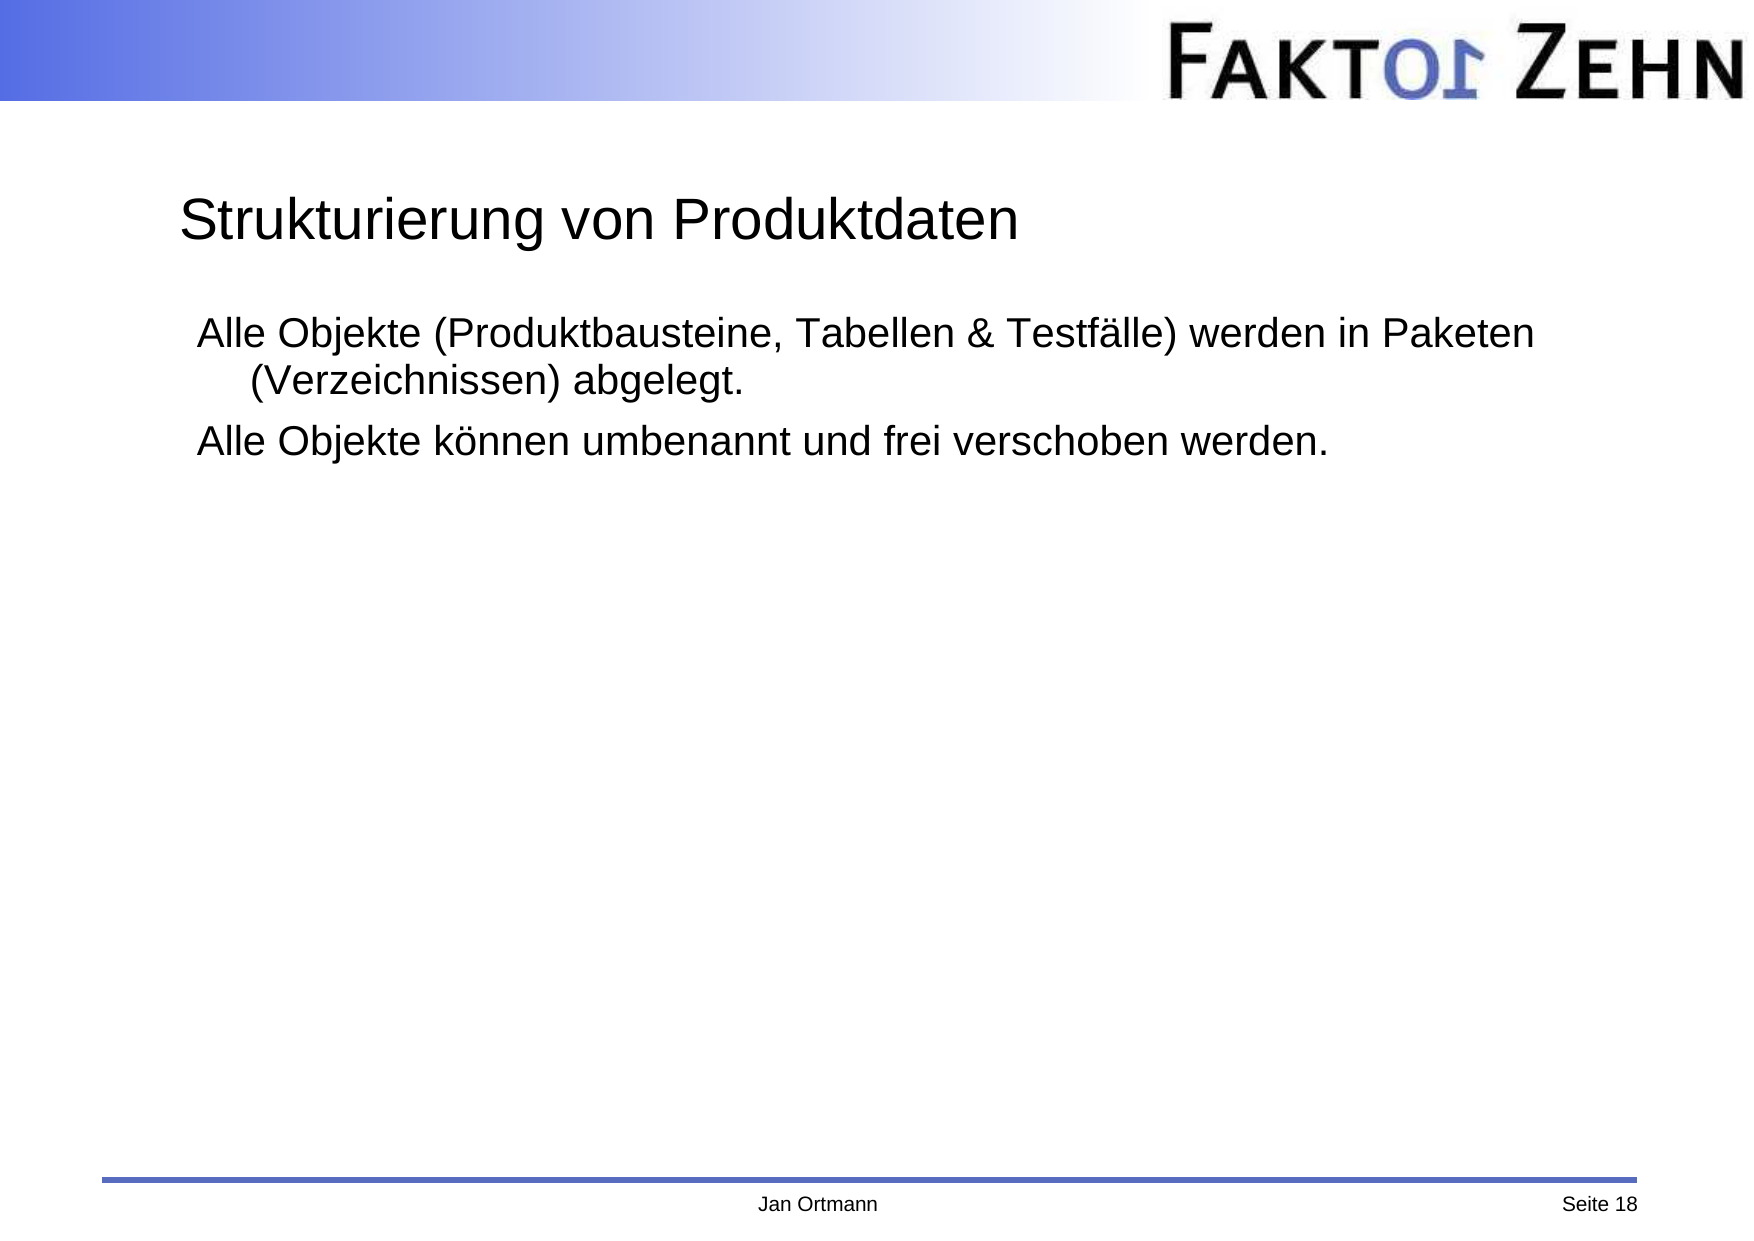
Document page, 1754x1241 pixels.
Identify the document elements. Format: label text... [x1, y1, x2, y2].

title Strukturierung von Produktdaten [179, 142, 1576, 296]
picture [1162, 7, 1752, 100]
list Alle Objekte (Produktbausteine, Tabellen & Testfälle) werden in Paketen (Verzeichnissen) abgelegt. Alle Objekte können umbenannt und frei verschoben werden. [179, 310, 1576, 1078]
